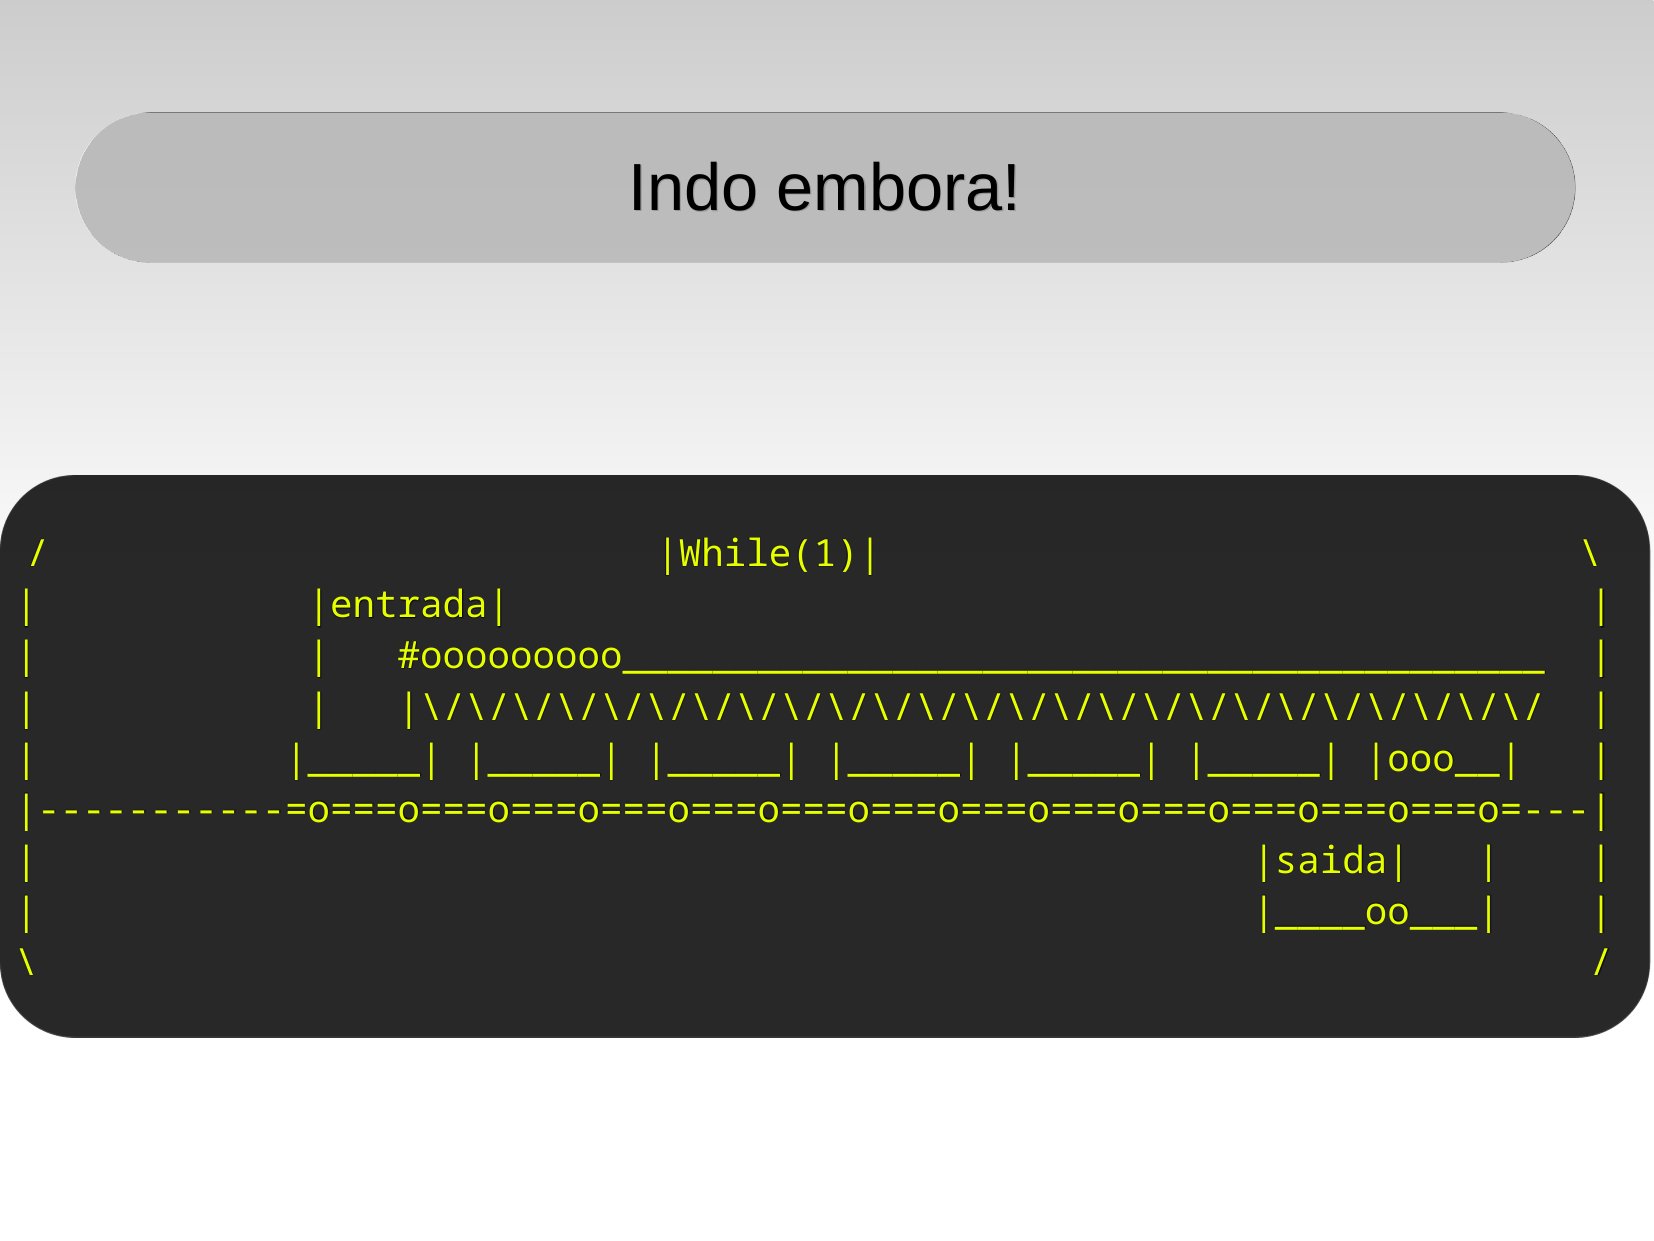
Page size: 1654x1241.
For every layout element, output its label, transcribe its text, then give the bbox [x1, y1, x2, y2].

text_box / |While(1)| \ | |entrada| | | | #ooooooooo_________________________________________ | | | |\/\/\/\/\/\/\/\/\/\/\/\/\/\/\/\/\/\/\/\/\/\/\/\/\/ | | |_____| |_____| |_____| |_____| |_____| |_____| |ooo__| | |-----------=o===o===o===o===o===o===o===o===o===o===o===o===o===o=---| | |saida| | | | |____oo___| | \ / [0, 475, 1651, 1038]
text_box Indo embora! [75, 112, 1576, 263]
